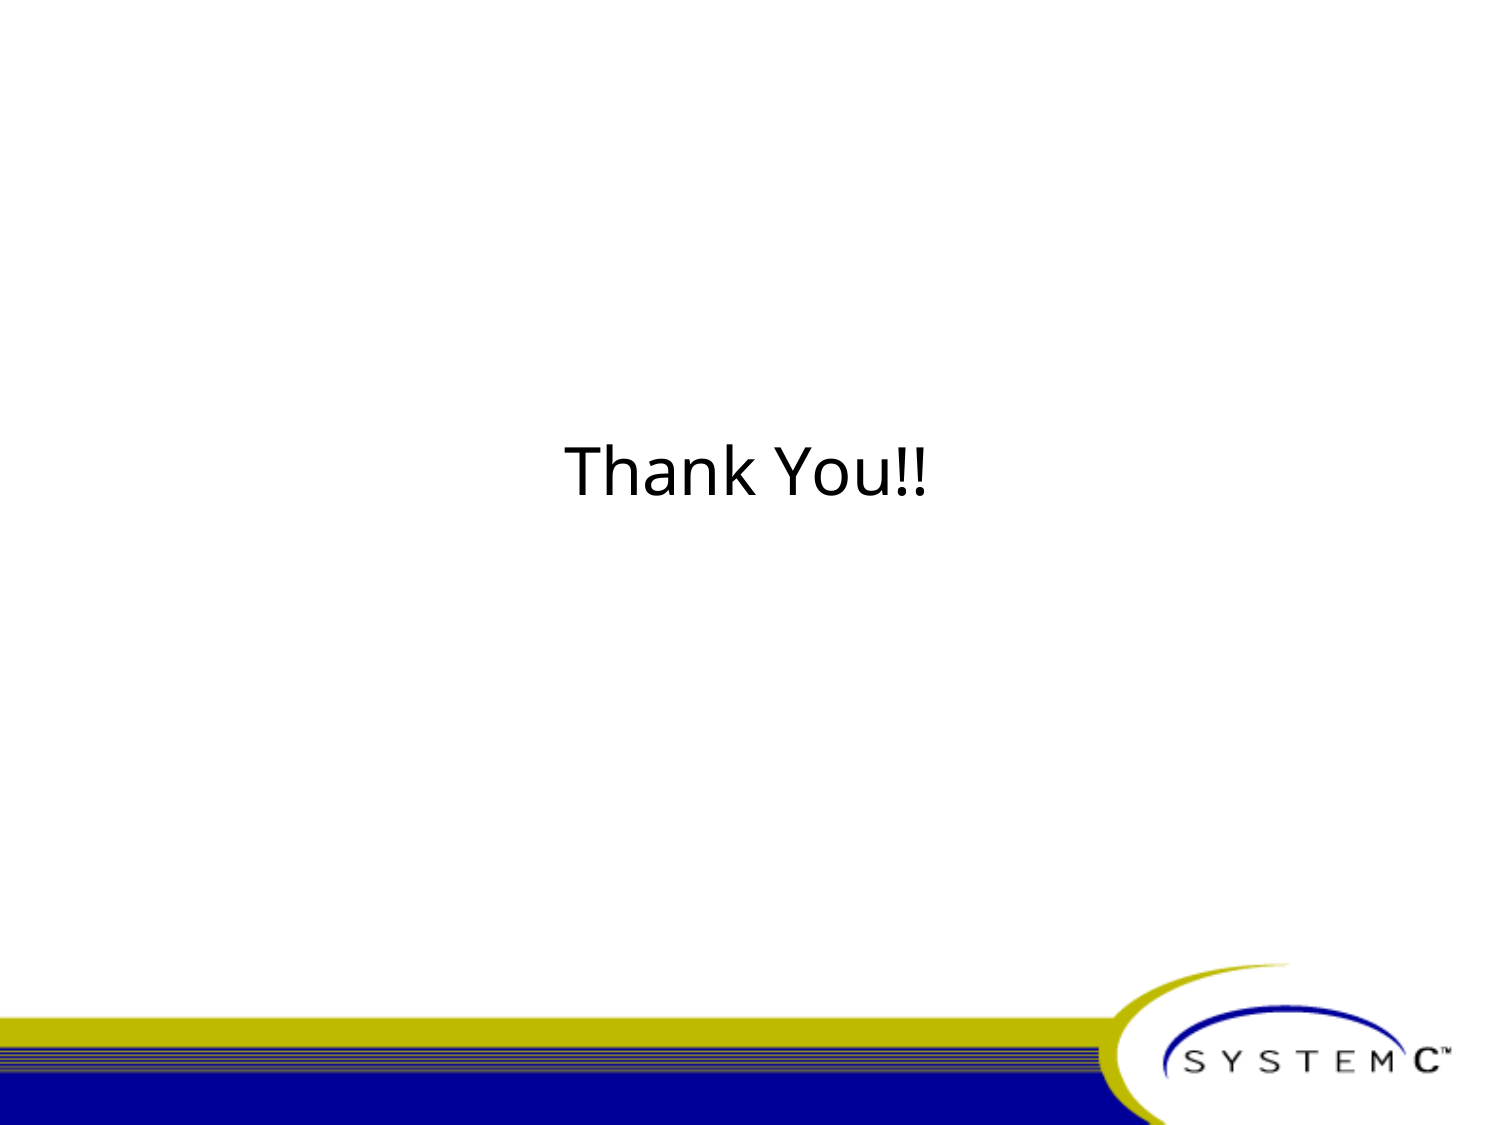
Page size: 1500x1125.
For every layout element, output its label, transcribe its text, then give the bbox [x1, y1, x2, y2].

picture [0, 0, 1500, 1125]
text_box Thank You!! [215, 432, 1279, 517]
